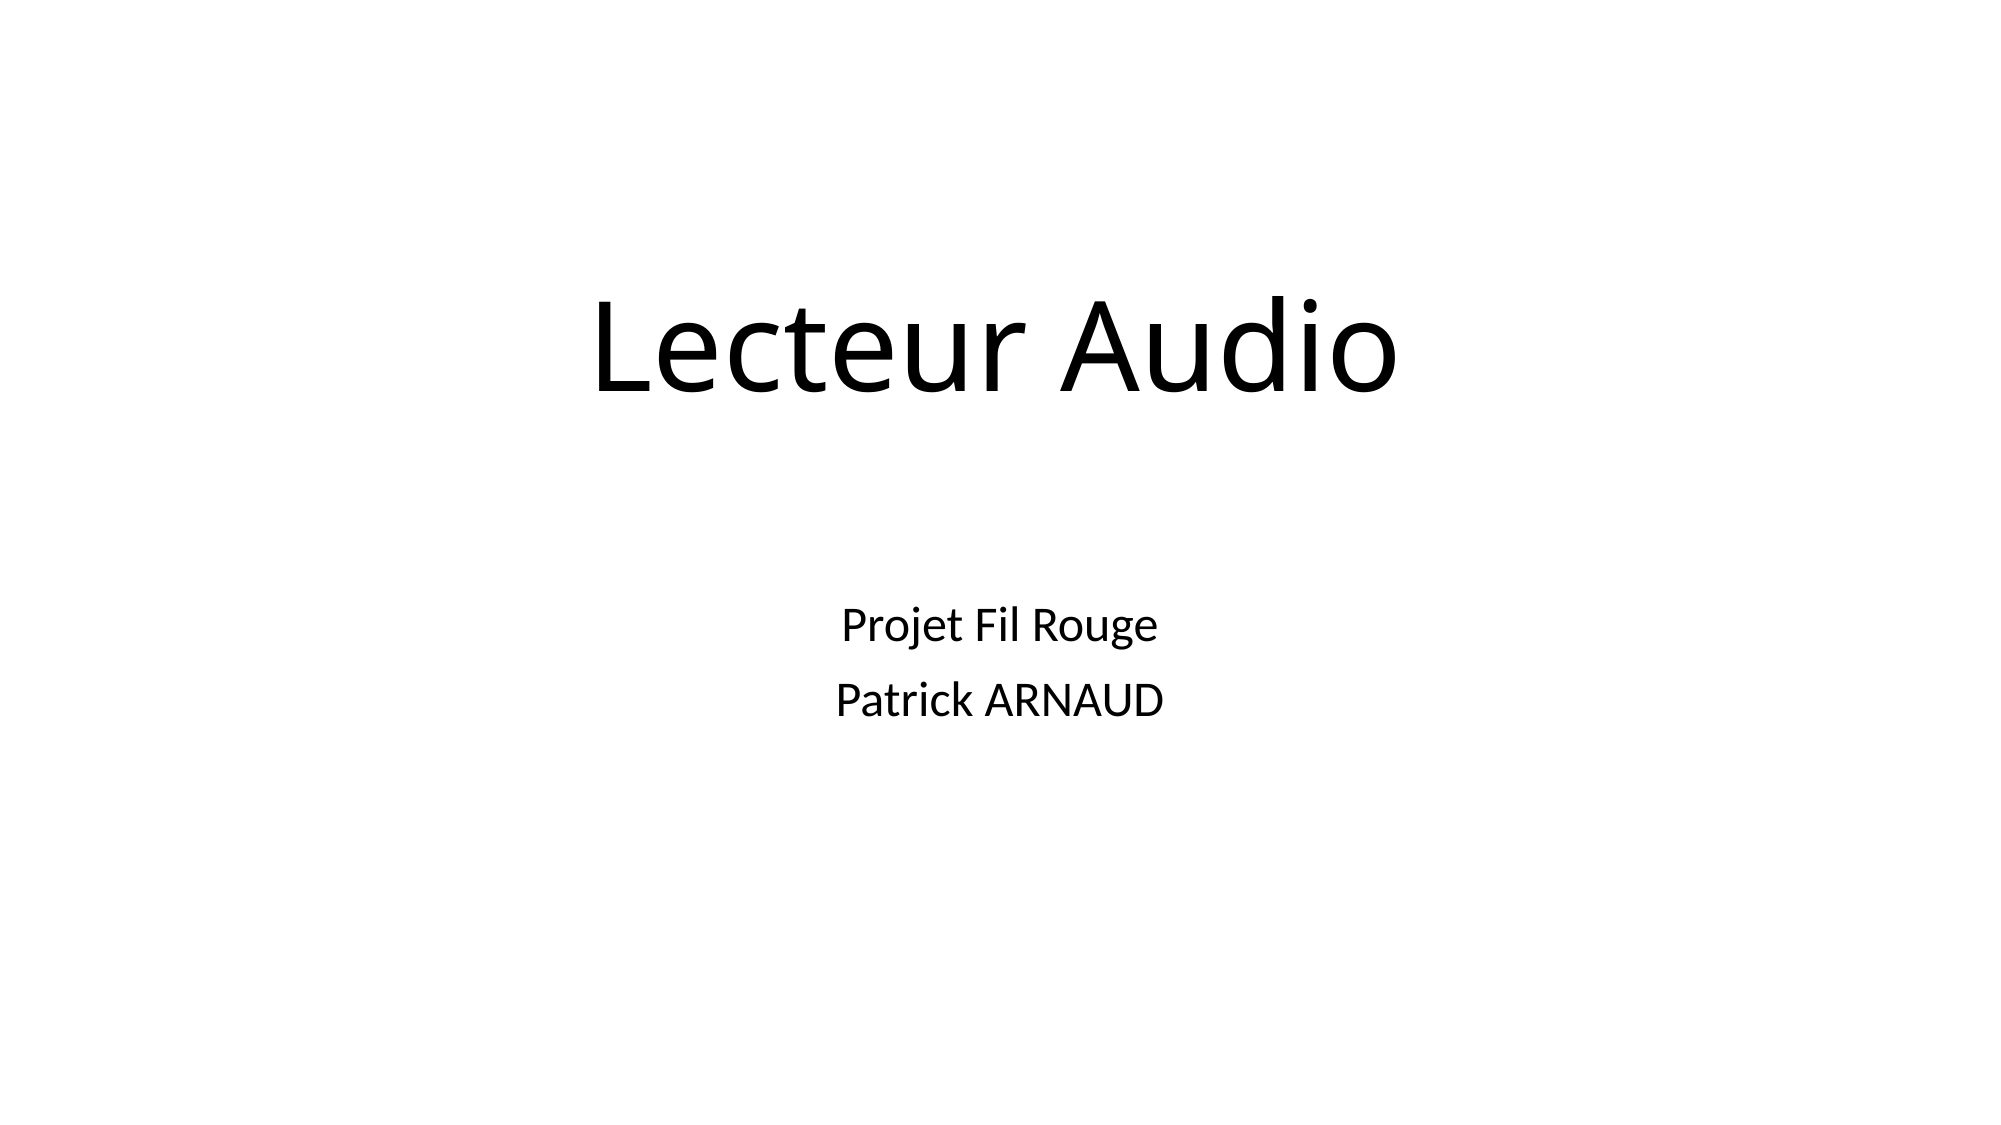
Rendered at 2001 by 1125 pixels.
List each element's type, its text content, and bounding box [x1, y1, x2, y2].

title Lecteur Audio [249, 184, 1750, 576]
subtitle Projet Fil Rouge Patrick ARNAUD [249, 590, 1750, 863]
